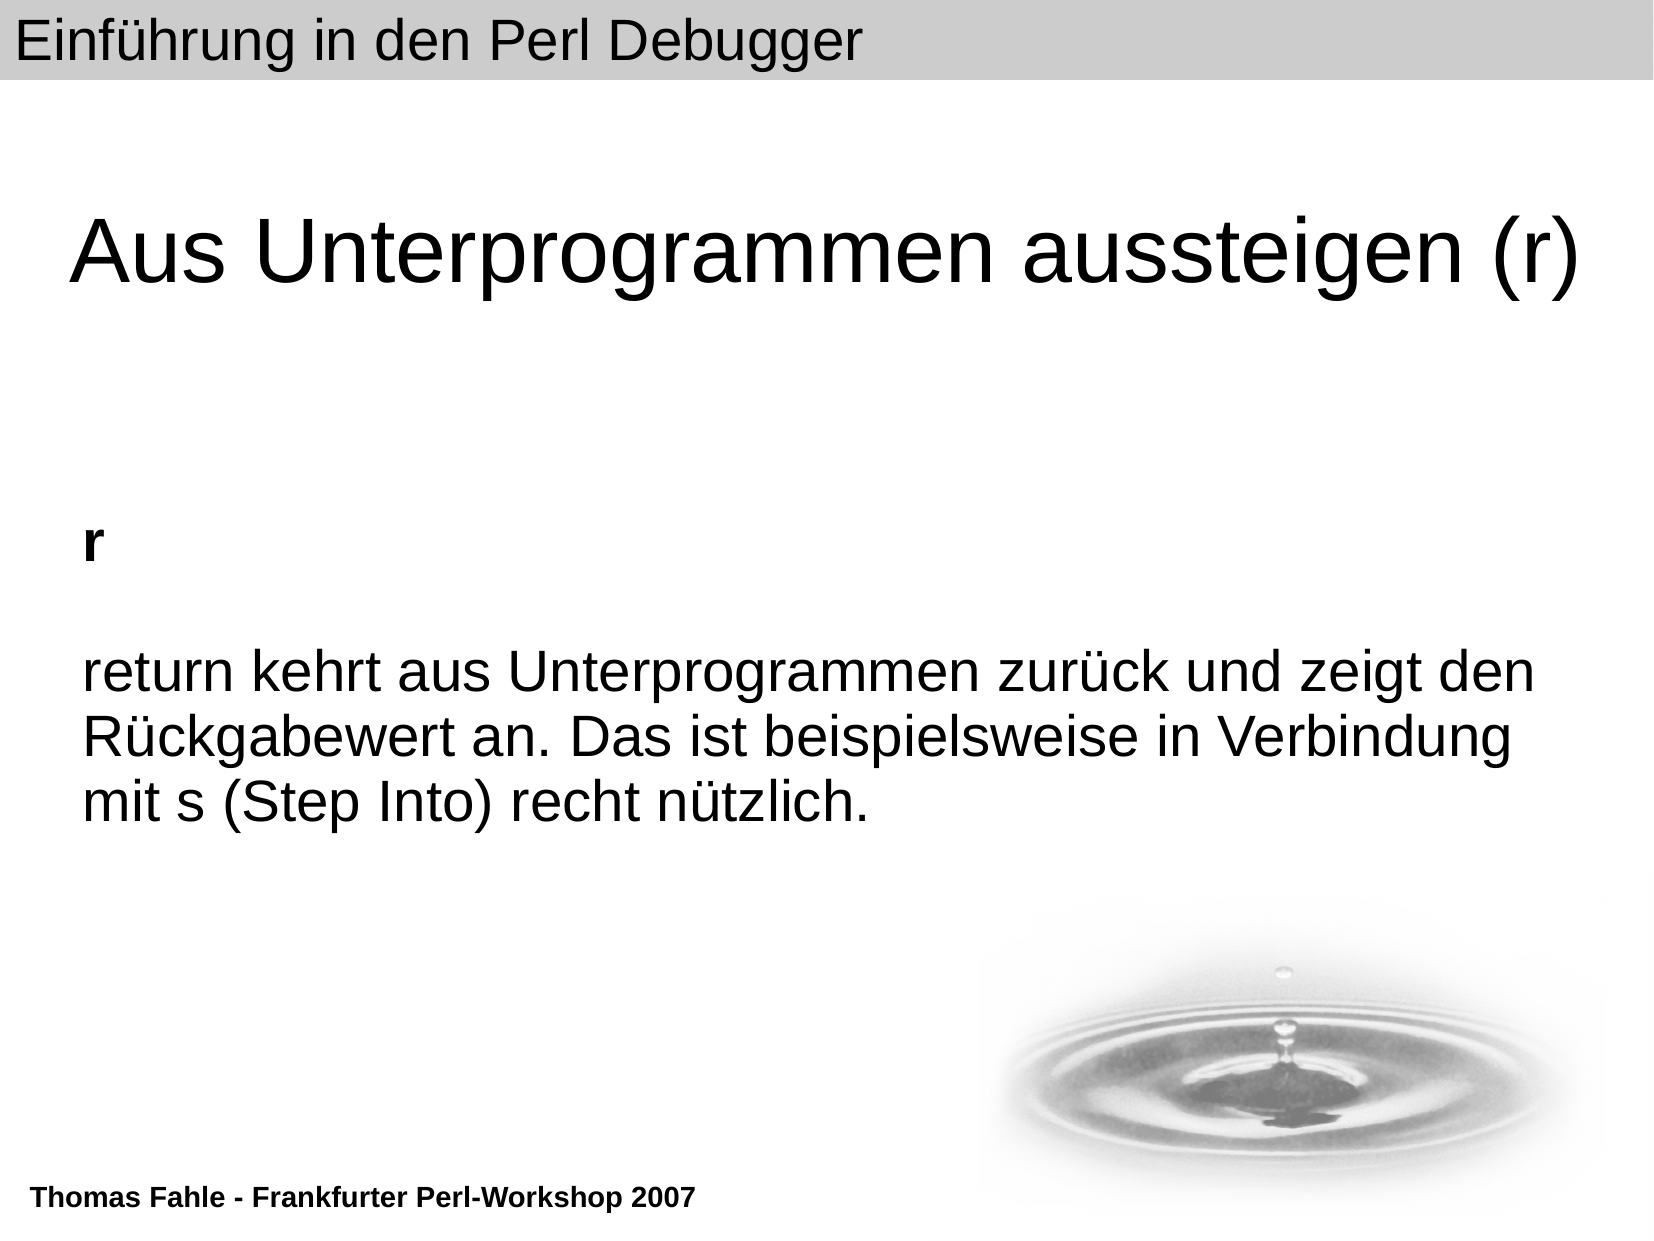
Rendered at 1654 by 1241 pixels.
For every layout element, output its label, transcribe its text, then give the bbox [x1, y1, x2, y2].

picture [0, 80, 1654, 1241]
subtitle r return kehrt aus Unterprogrammen zurück und zeigt den Rückgabewert an. Das ist beispielsweise in Verbindung mit s (Step Into) recht nützlich. [82, 375, 1571, 968]
title Aus Unterprogrammen aussteigen (r) [38, 154, 1616, 347]
